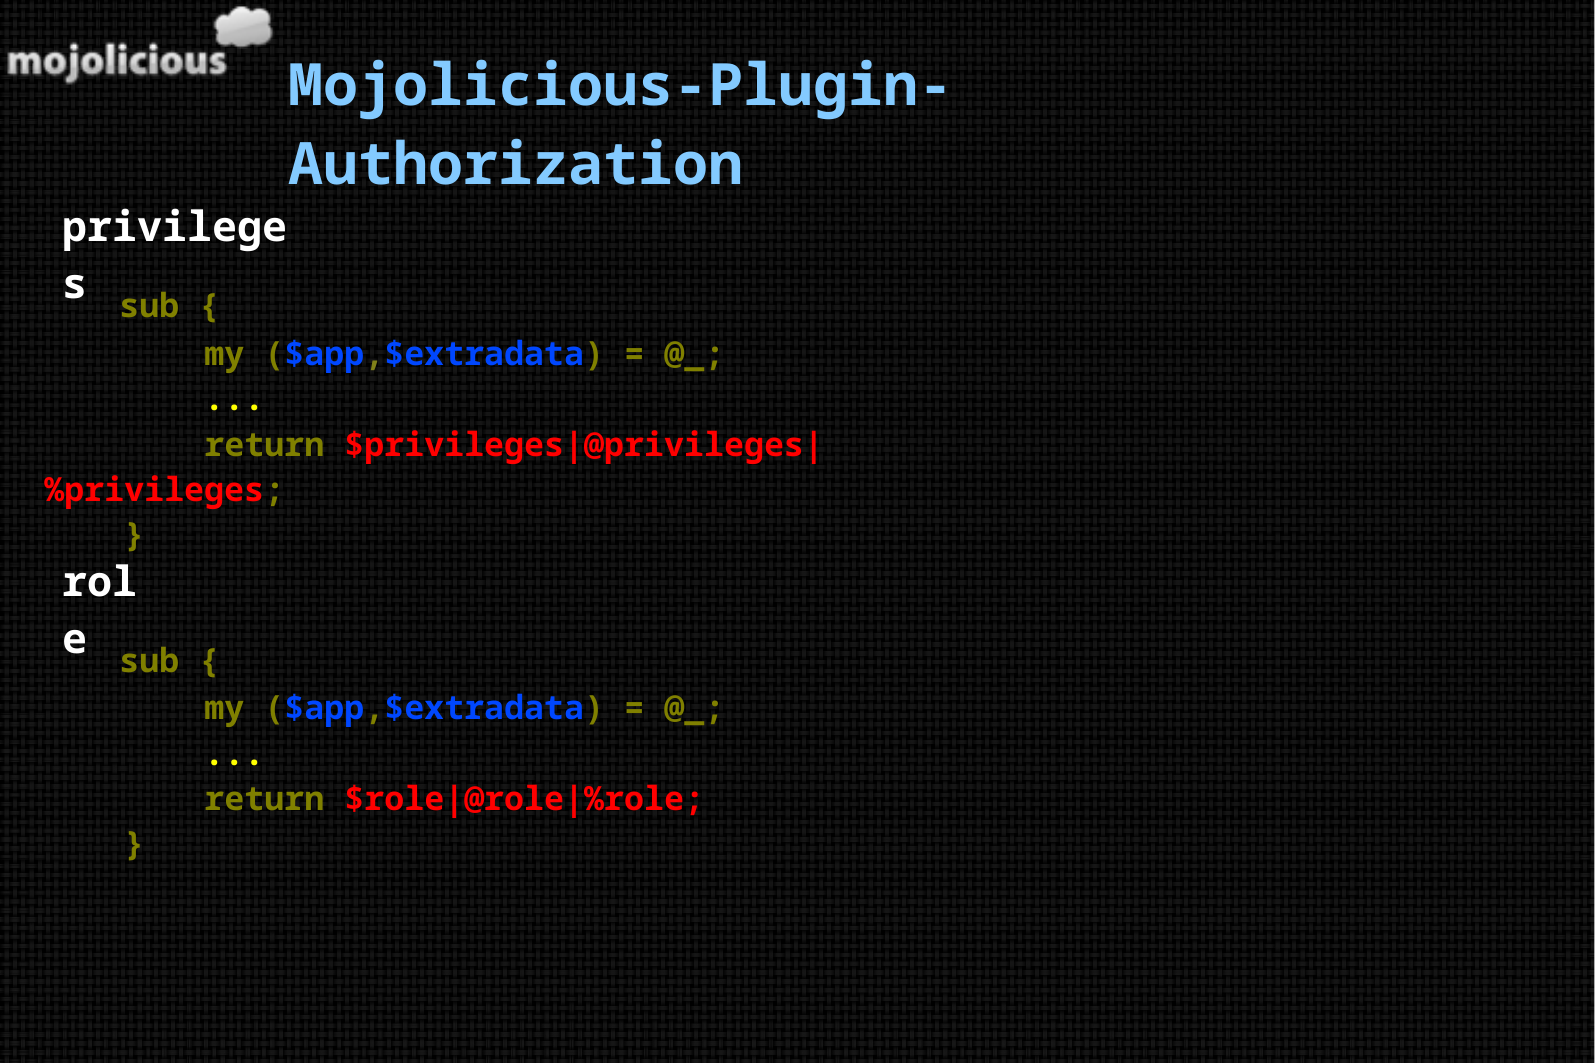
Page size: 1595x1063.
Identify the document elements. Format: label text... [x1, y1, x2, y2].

picture [0, 0, 1595, 1063]
text_box sub { my ($app,$extradata) = @_; ... return $role|@role|%role; } [29, 619, 1182, 880]
text_box role [47, 544, 169, 609]
text_box privileges [47, 188, 307, 253]
text_box Mojolicious-Plugin-Authorization [273, 35, 1333, 119]
text_box sub { my ($app,$extradata) = @_; ... return $privileges|@privileges|%privileges; } [29, 265, 1034, 526]
